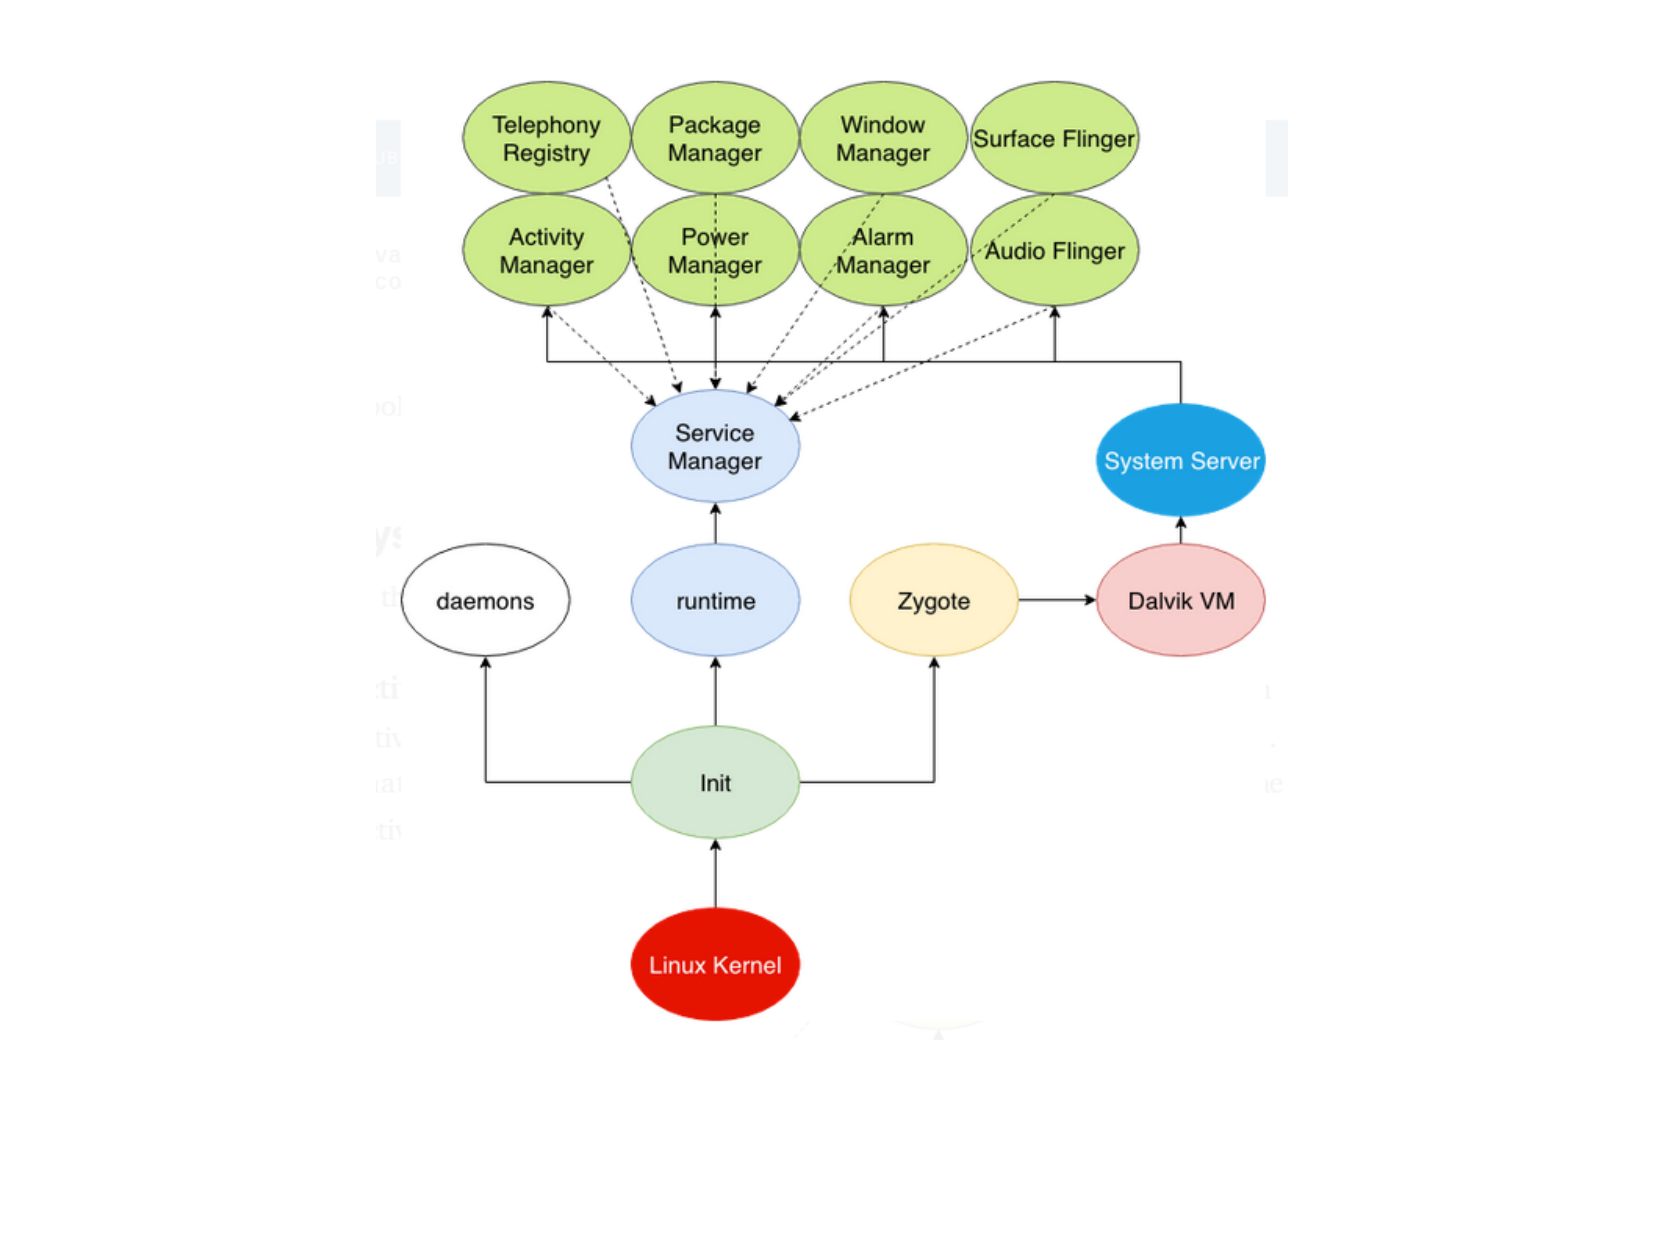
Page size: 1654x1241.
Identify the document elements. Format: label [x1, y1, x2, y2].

picture [376, 75, 1288, 1040]
